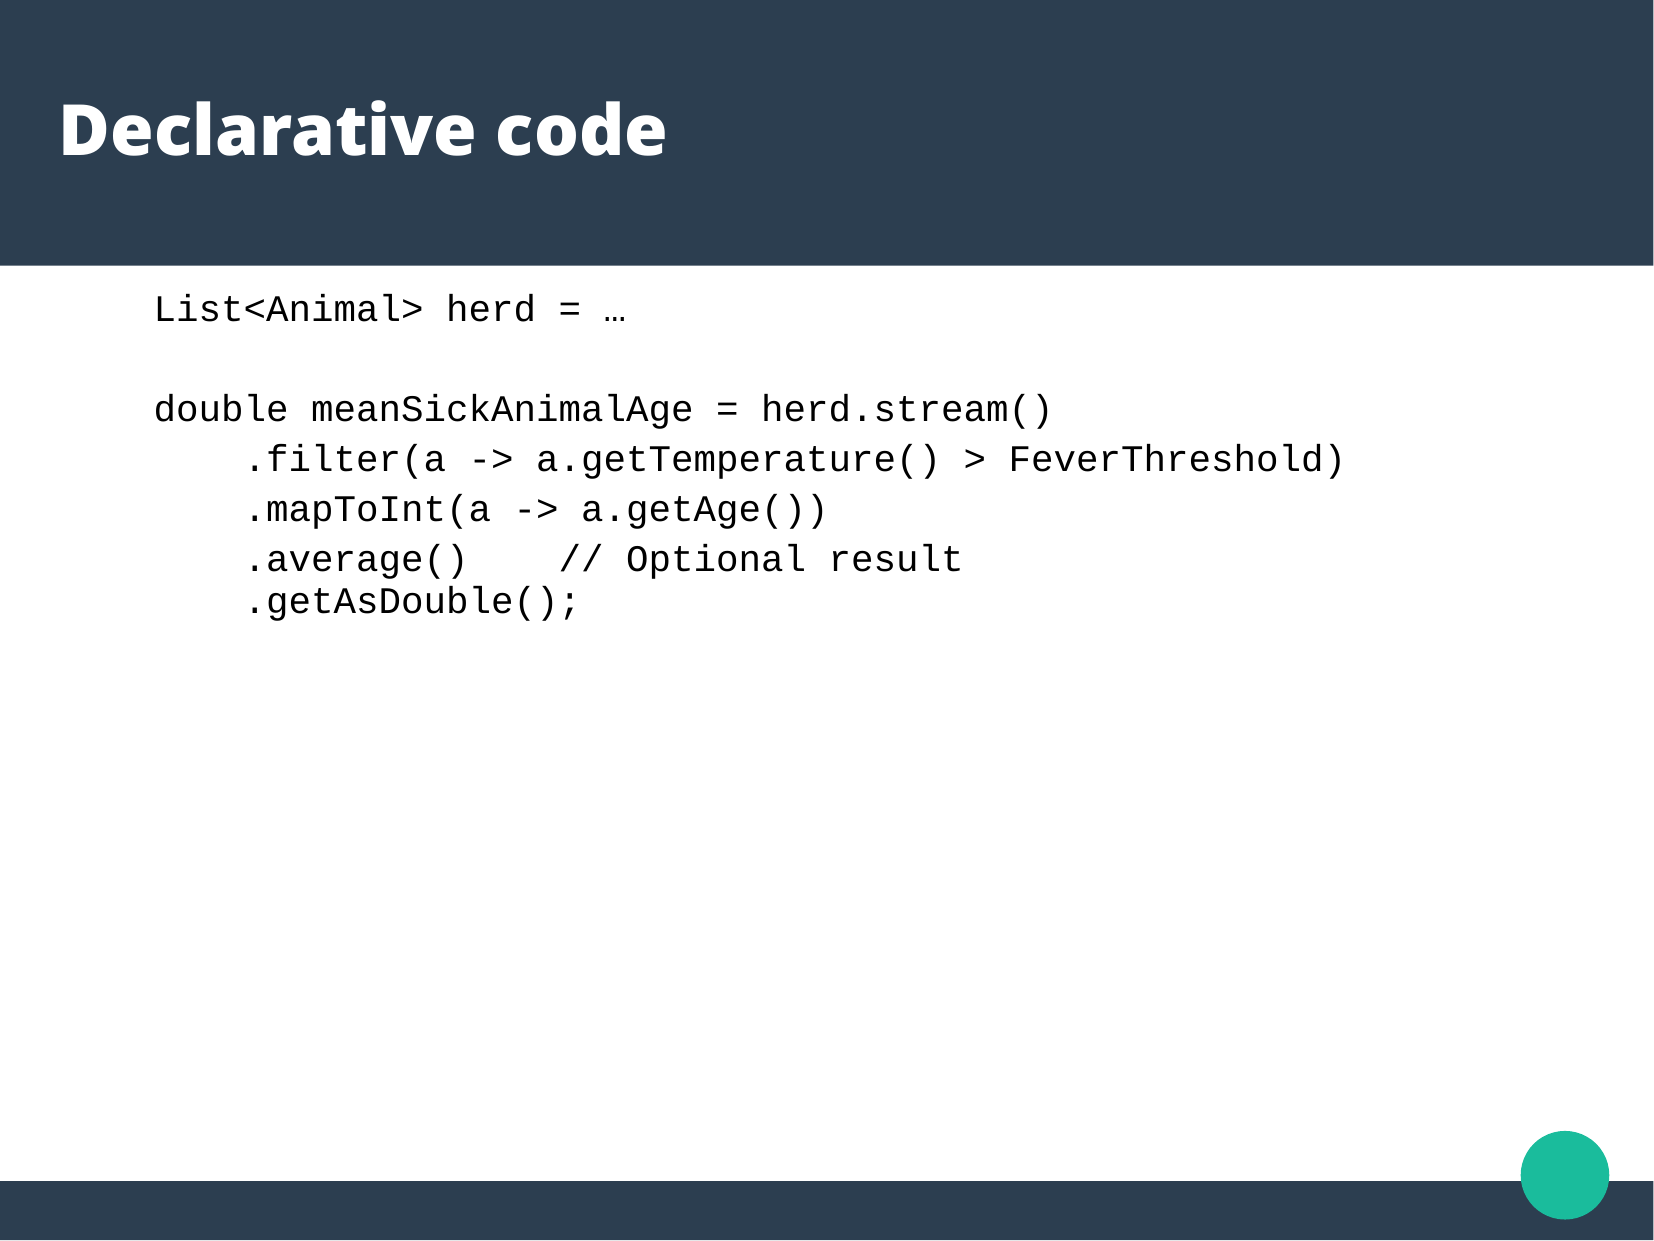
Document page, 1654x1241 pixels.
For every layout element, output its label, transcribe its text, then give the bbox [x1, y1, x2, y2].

list List<Animal> herd = … double meanSickAnimalAge = herd.stream() .filter(a -> a.getTemperature() > FeverThreshold) .mapToInt(a -> a.getAge()) .average() // Optional result .getAsDouble(); [82, 290, 1571, 1010]
title Declarative code [59, 49, 1595, 207]
